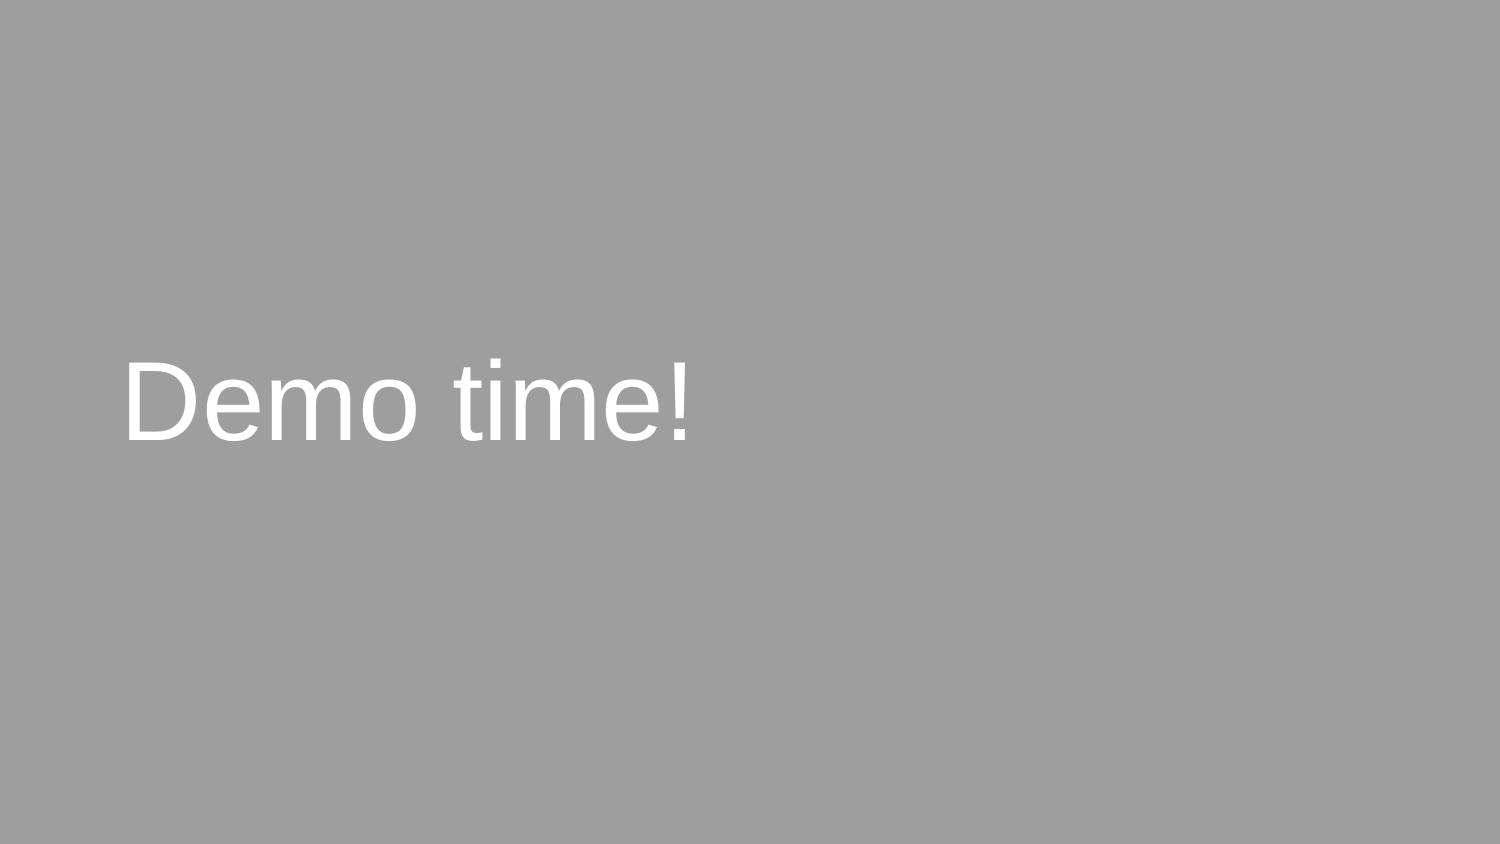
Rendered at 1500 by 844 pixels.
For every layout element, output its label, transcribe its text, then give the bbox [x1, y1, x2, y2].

list Demo time! [34, 312, 1466, 507]
